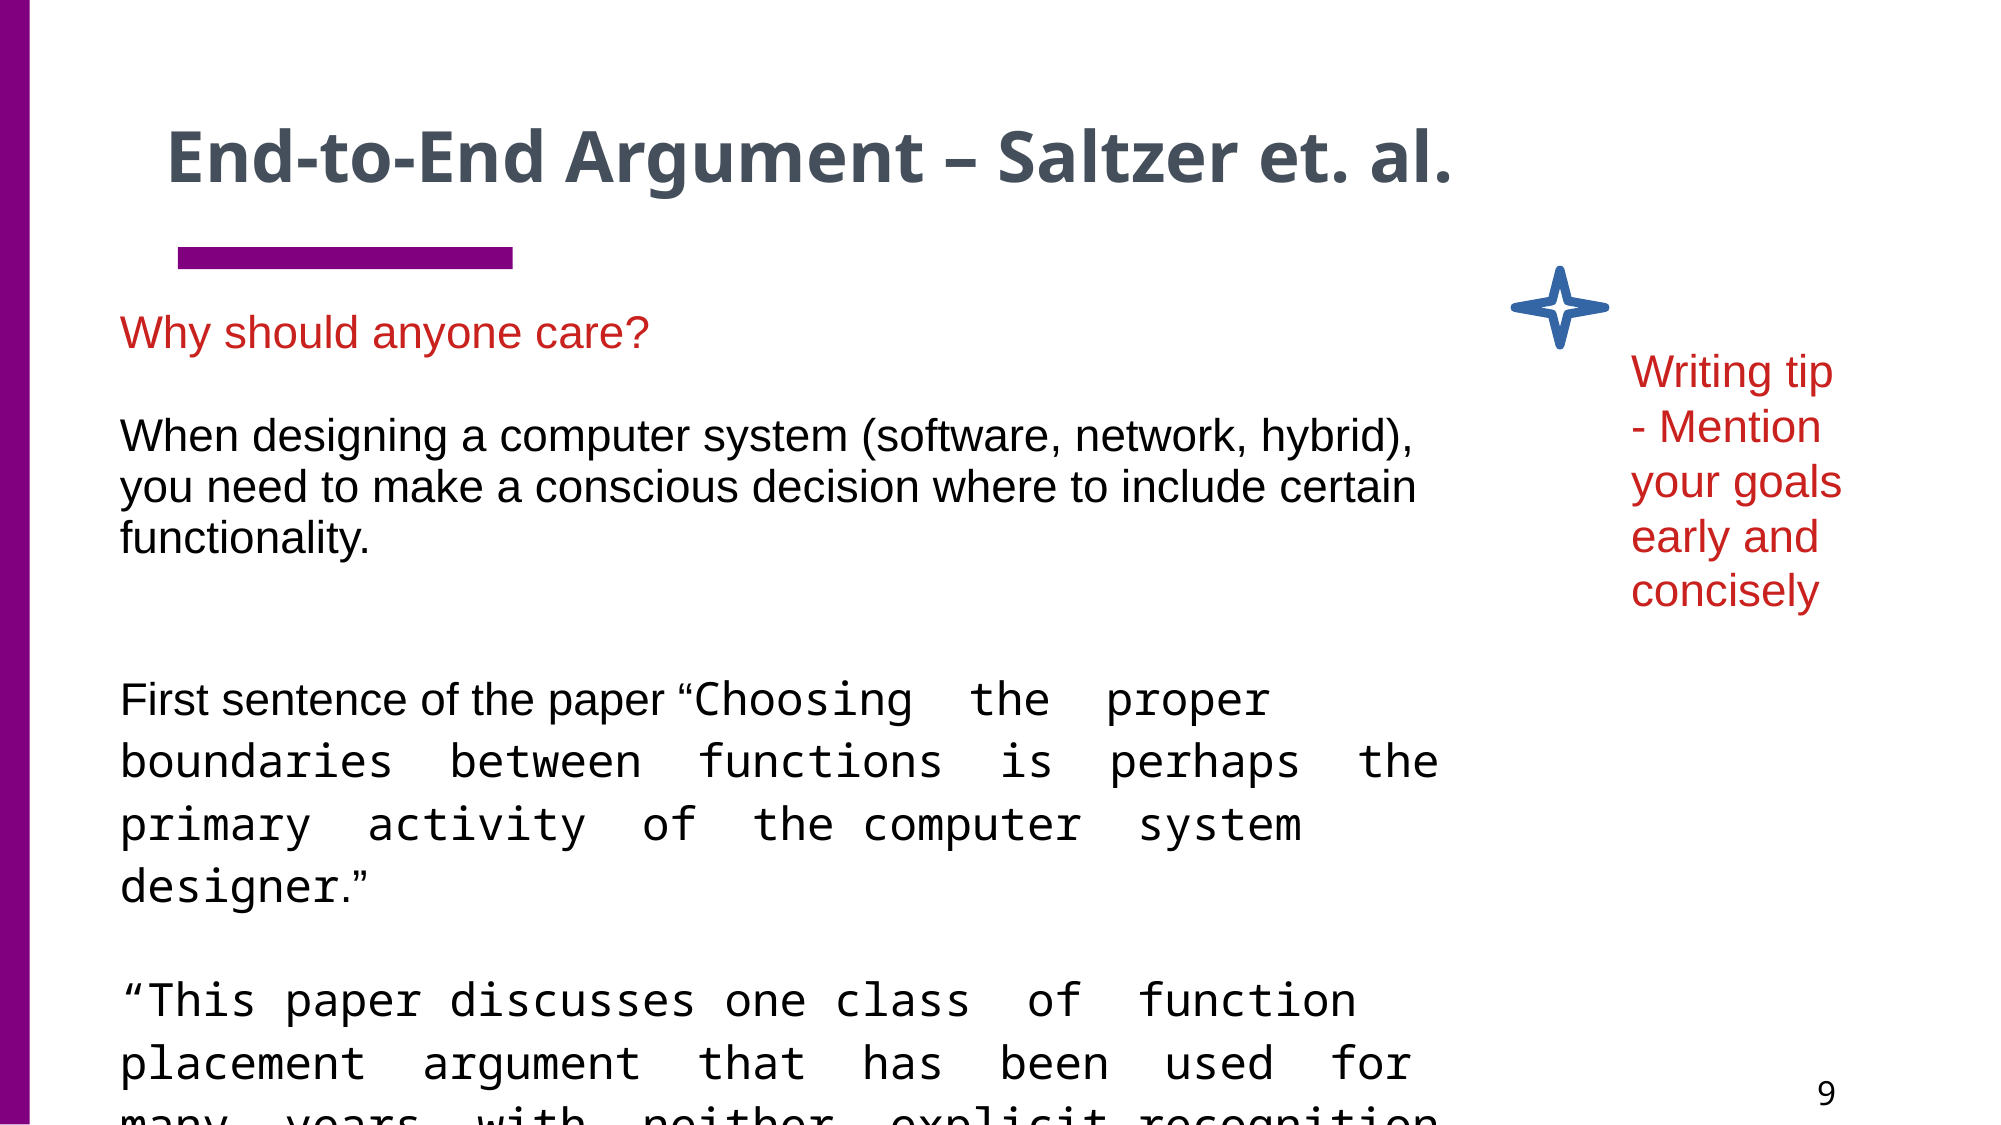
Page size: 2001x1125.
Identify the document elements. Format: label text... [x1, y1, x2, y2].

text_box Writing tip - Mention your goals early and concisely [1559, 326, 1875, 660]
text_box End-to-End Argument – Saltzer et. al. [151, 0, 1849, 212]
text_box Why should anyone care? When designing a computer system (software, network, hybrid), you need to make a conscious decision where to include certain functionality. First sentence of the paper “Choosing the proper boundaries between functions is perhaps the primary activity of the computer system designer.” “This paper discusses one class of function placement argument that has been used for many years with neither explicit recognition nor much conviction.” [105, 299, 1516, 1125]
